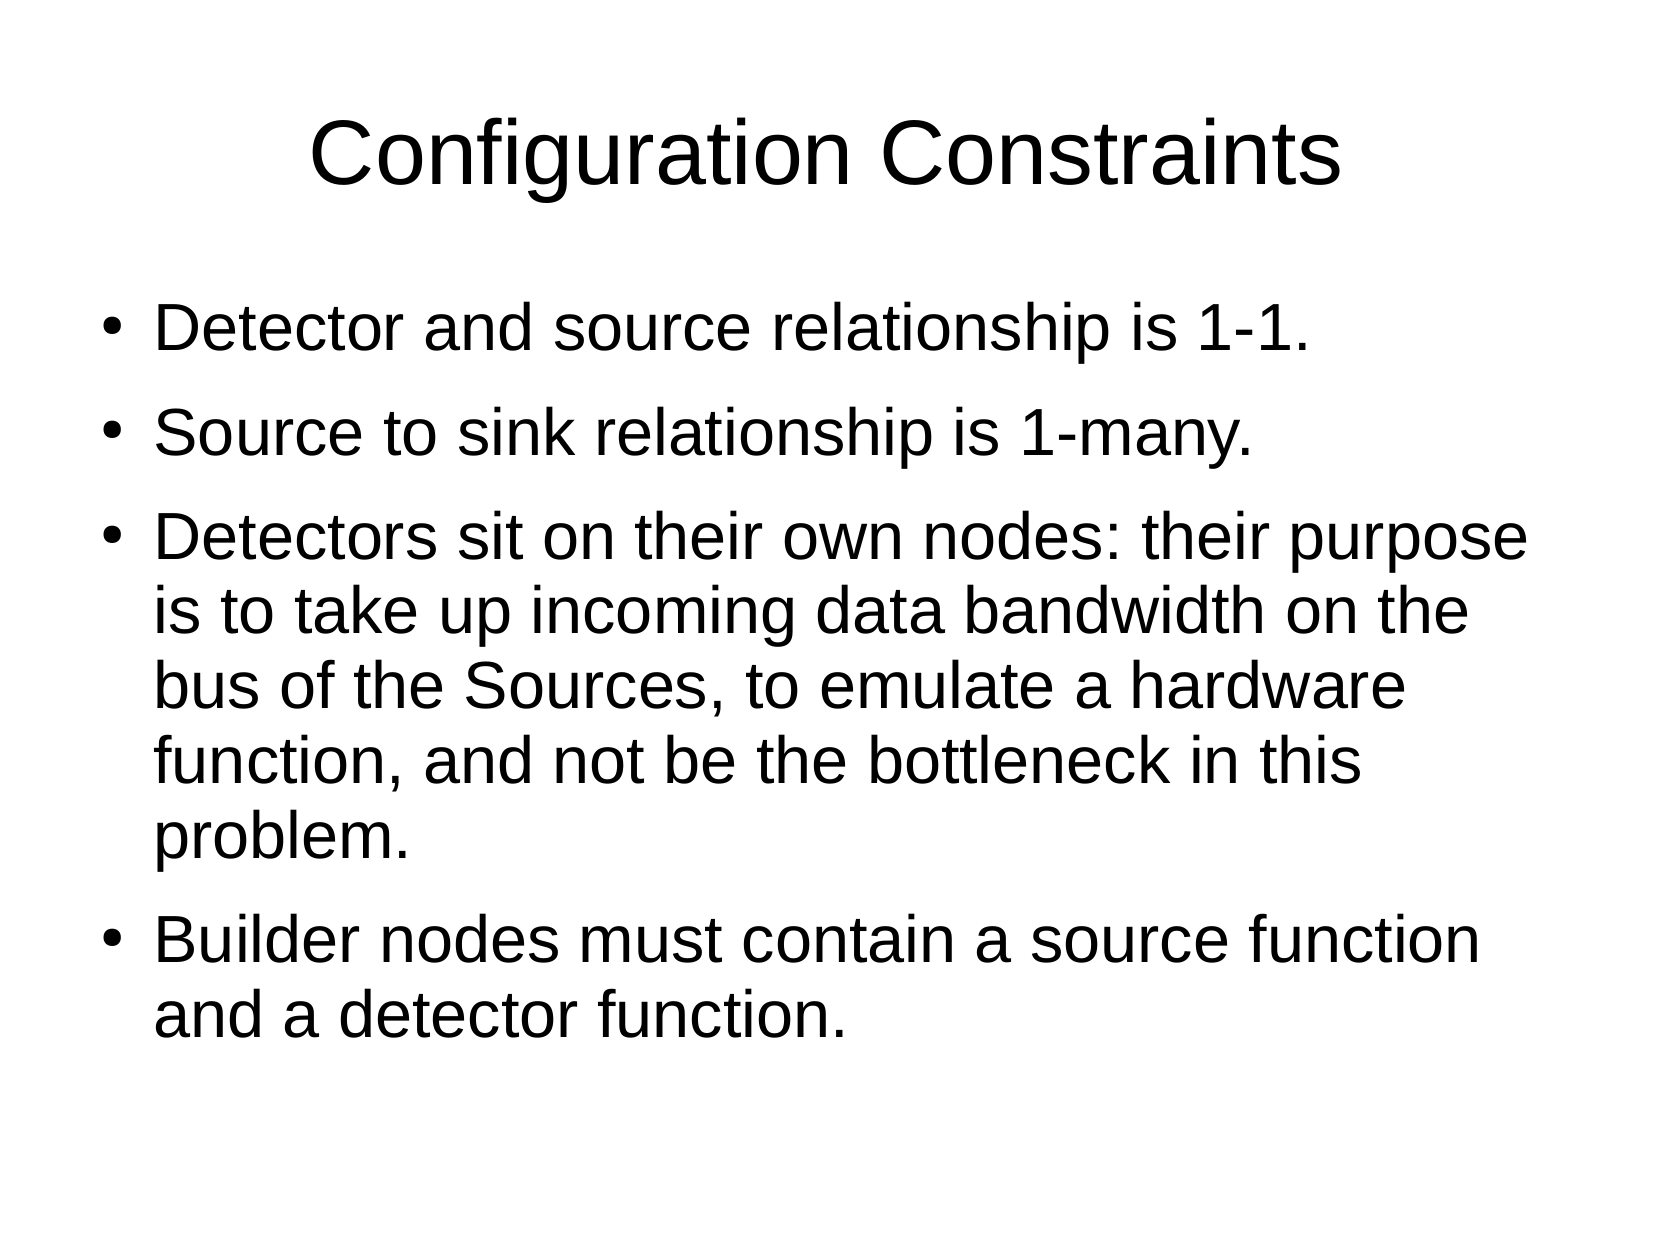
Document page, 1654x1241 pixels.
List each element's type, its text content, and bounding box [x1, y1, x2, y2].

list Detector and source relationship is 1-1. Source to sink relationship is 1-many. Detectors sit on their own nodes: their purpose is to take up incoming data bandwidth on the bus of the Sources, to emulate a hardware function, and not be the bottleneck in this problem. Builder nodes must contain a source function and a detector function. [82, 290, 1571, 1109]
title Configuration Constraints [82, 49, 1571, 257]
